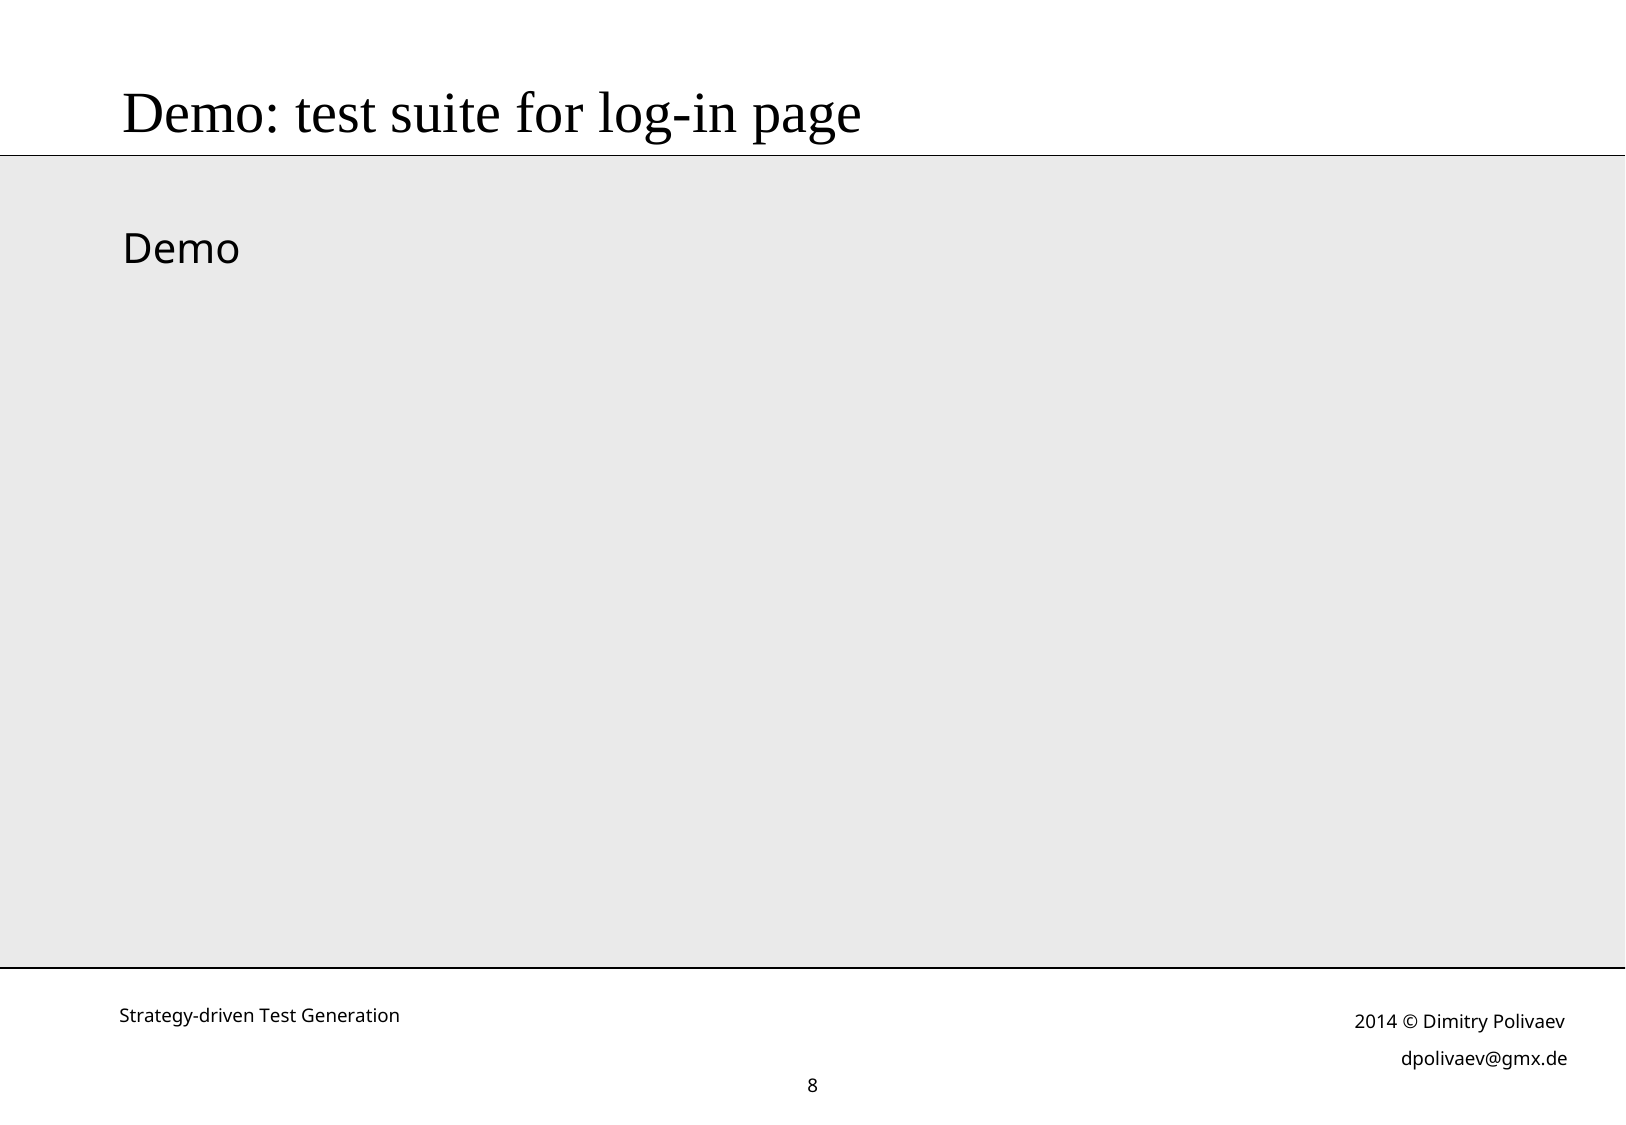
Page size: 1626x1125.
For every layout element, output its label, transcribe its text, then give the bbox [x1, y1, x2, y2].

list Demo [122, 222, 1501, 875]
title Demo: test suite for log-in page [122, 70, 1501, 145]
